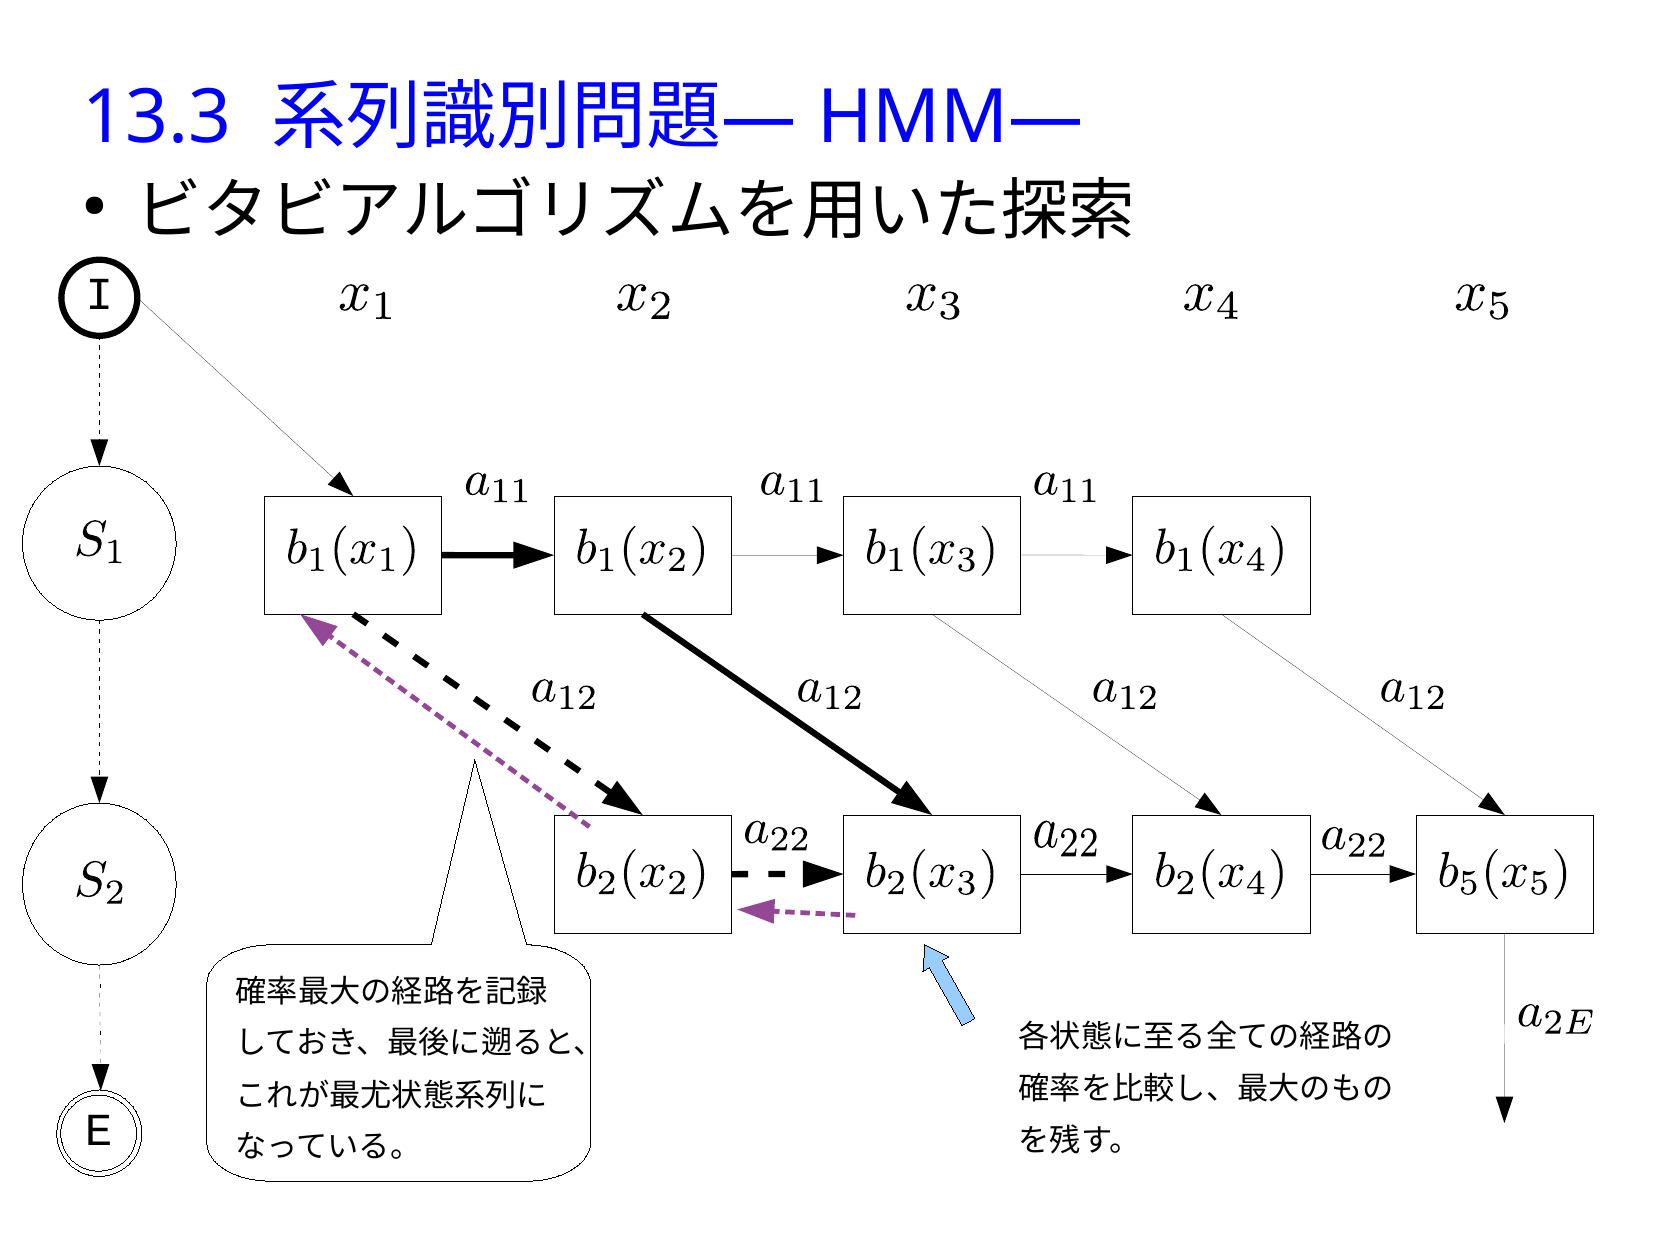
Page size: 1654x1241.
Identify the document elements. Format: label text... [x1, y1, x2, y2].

text_box [264, 496, 442, 615]
text_box [743, 820, 810, 851]
text_box [1454, 284, 1511, 320]
text_box [1182, 284, 1240, 319]
text_box 確率最大の経路を記録 しておき、最後に遡ると、 これが最尤状態系列に なっている。 [206, 759, 591, 1182]
text_box [530, 679, 597, 709]
text_box [843, 815, 1021, 934]
text_box [796, 679, 863, 709]
text_box [554, 496, 732, 615]
text_box [843, 496, 1021, 615]
text_box [463, 472, 531, 503]
text_box [22, 803, 177, 966]
text_box 各状態に至る全ての経路の 確率を比較し、最大のもの を残す。 [1003, 1003, 1409, 1174]
text_box [1320, 826, 1387, 857]
text_box [22, 466, 177, 621]
text_box [615, 284, 673, 319]
text_box [922, 944, 975, 1026]
text_box [554, 815, 732, 934]
text_box [1132, 496, 1311, 615]
text_box [1032, 820, 1099, 857]
text_box I [61, 259, 138, 336]
text_box [904, 284, 962, 320]
text_box [1091, 679, 1158, 709]
text_box [1516, 1003, 1595, 1034]
text_box [759, 472, 826, 502]
text_box [1032, 472, 1099, 502]
text_box [1132, 815, 1311, 934]
text_box [337, 284, 395, 319]
title 13.3 系列識別問題―HMM― [82, 49, 1571, 178]
text_box [1416, 815, 1594, 934]
list ビタビアルゴリズムを用いた探索 [64, 161, 1554, 266]
text_box [1379, 679, 1446, 709]
text_box E [60, 1095, 137, 1172]
